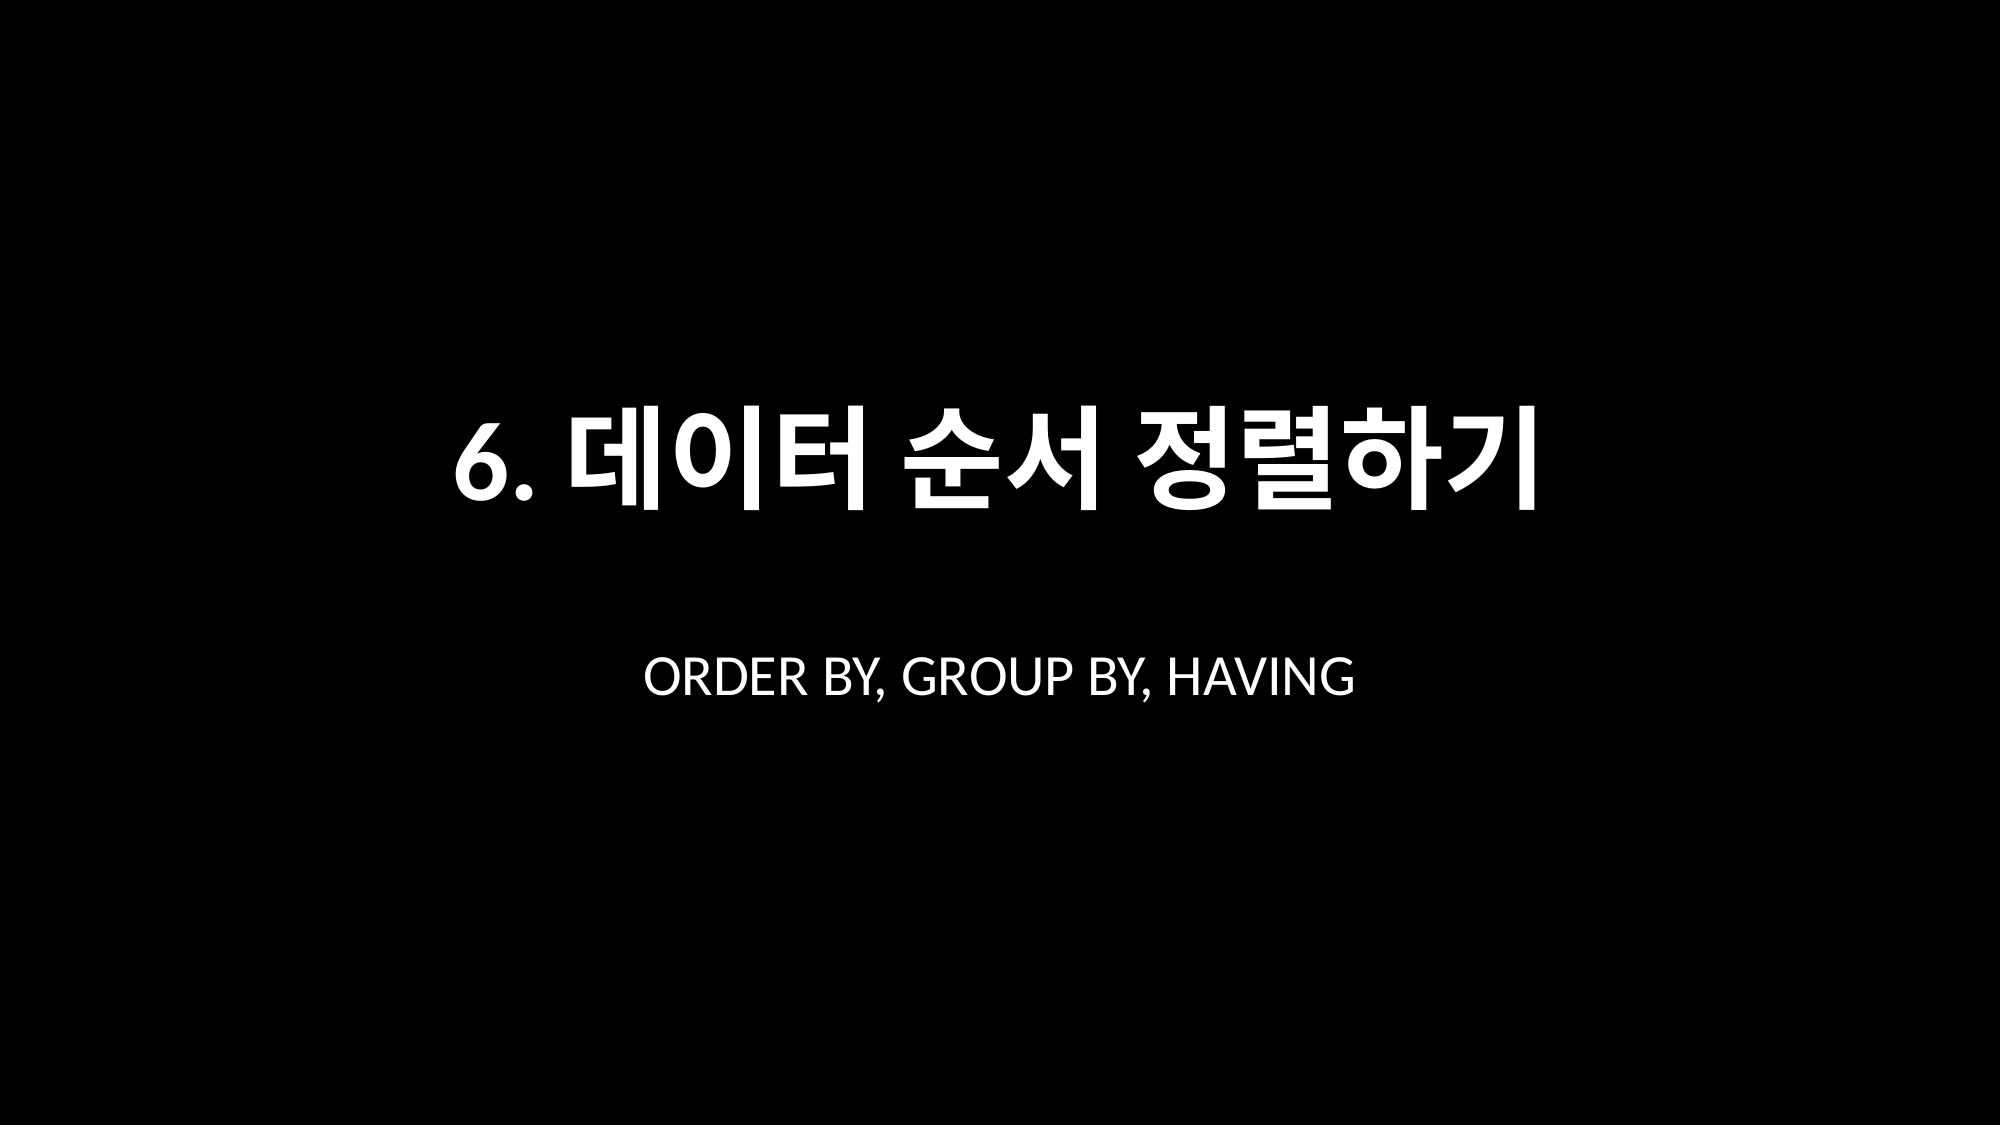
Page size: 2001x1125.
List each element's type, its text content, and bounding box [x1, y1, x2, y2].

title 6. 데이터 순서 정렬하기 [0, 232, 2000, 588]
subtitle ORDER BY, GROUP BY, HAVING [0, 588, 2000, 876]
